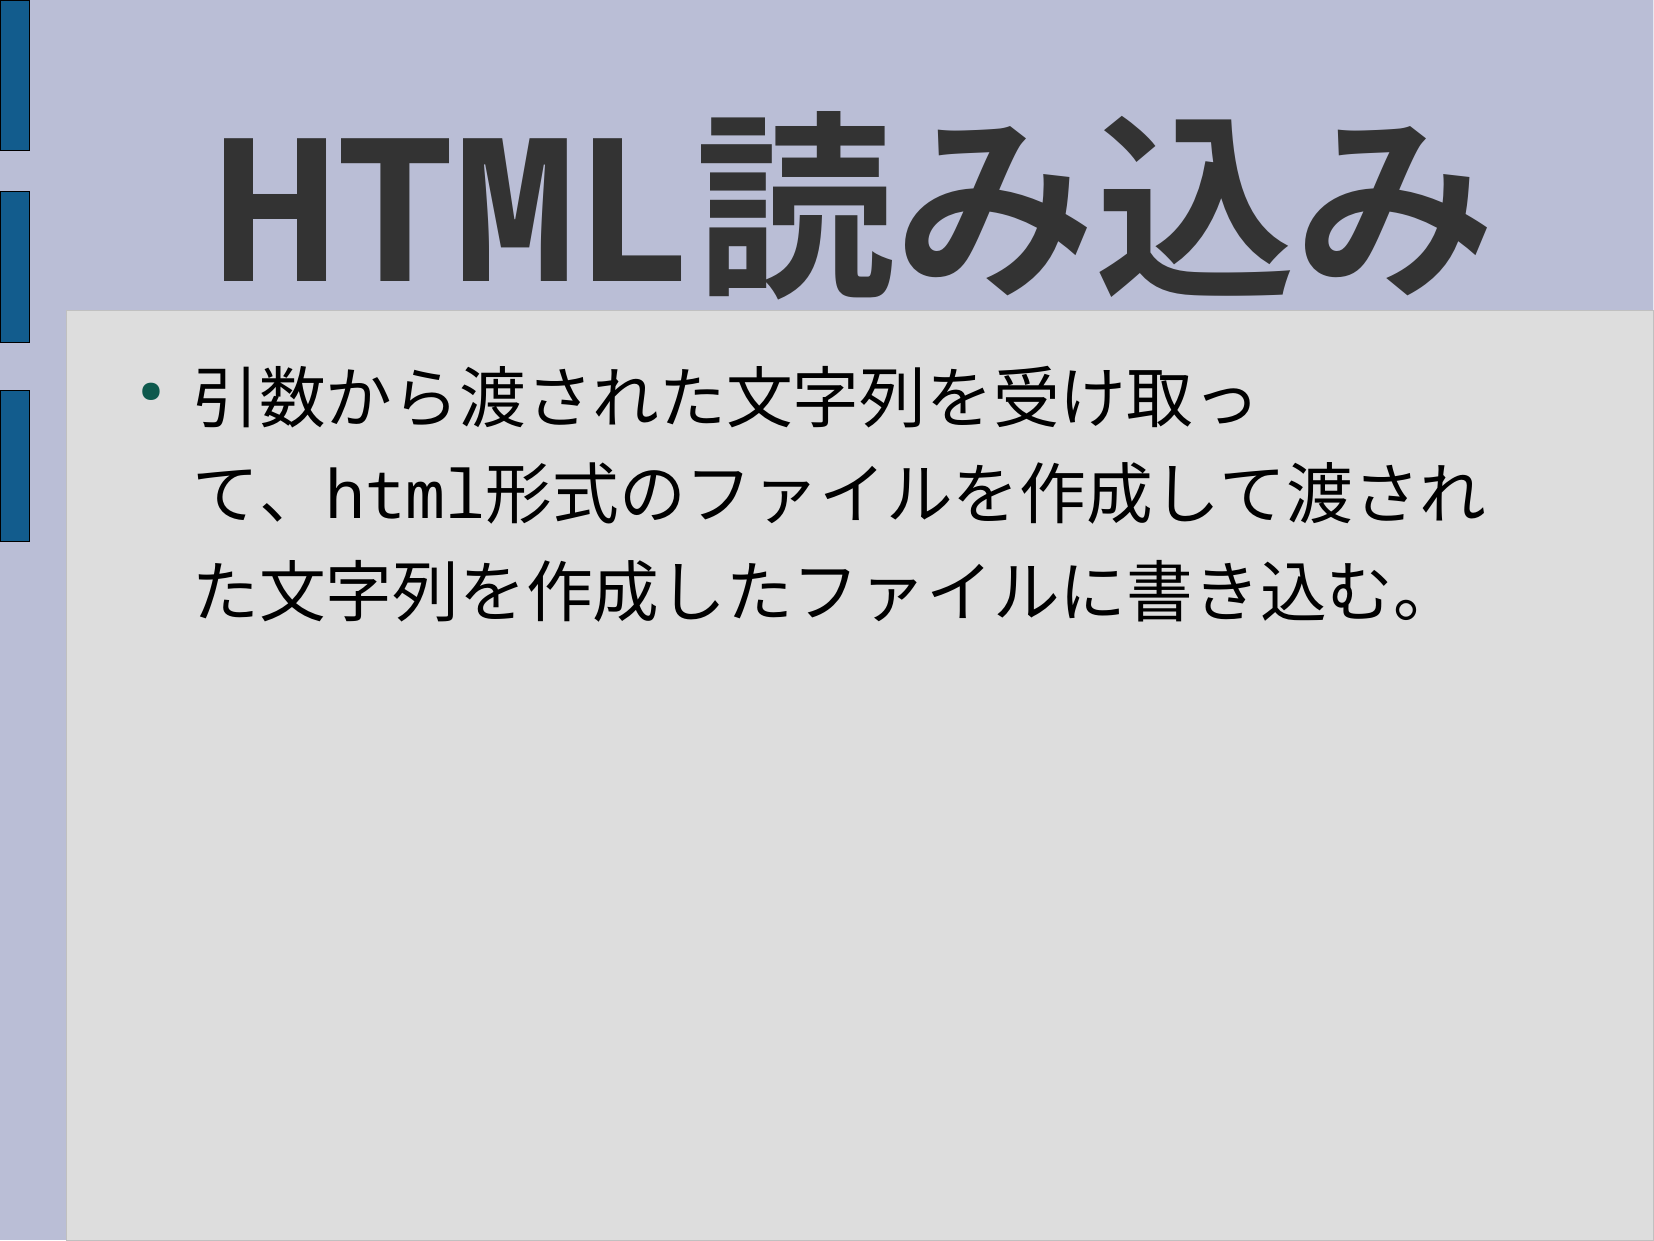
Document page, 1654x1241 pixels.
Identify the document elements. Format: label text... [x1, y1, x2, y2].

title HTML読み込み [121, 94, 1534, 295]
list 引数から渡された文字列を受け取って、html形式のファイルを作成して渡された文字列を作成したファイルに書き込む。 [121, 344, 1534, 1112]
